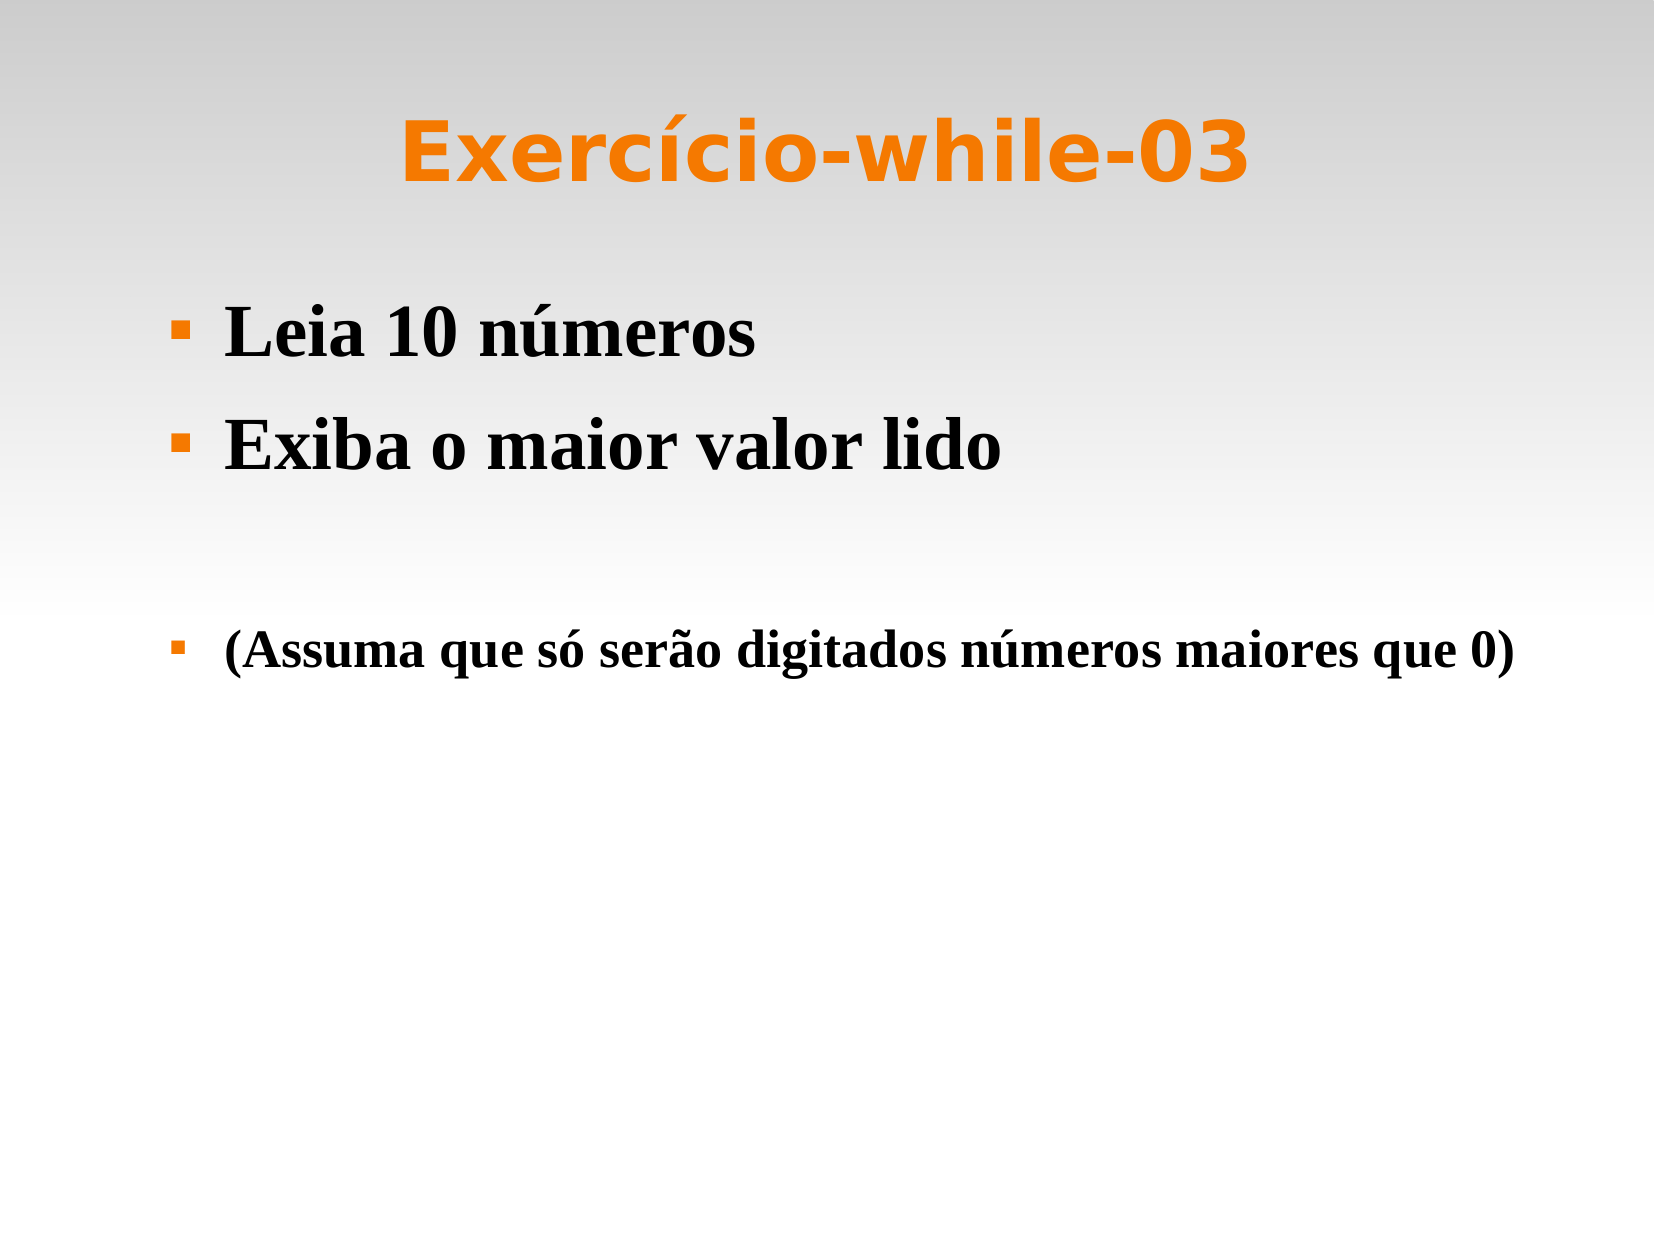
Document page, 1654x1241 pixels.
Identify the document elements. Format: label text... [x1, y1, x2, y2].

title Exercício-while-03 [82, 49, 1571, 257]
list Leia 10 números Exiba o maior valor lido (Assuma que só serão digitados números maiores que 0) [82, 290, 1571, 1109]
